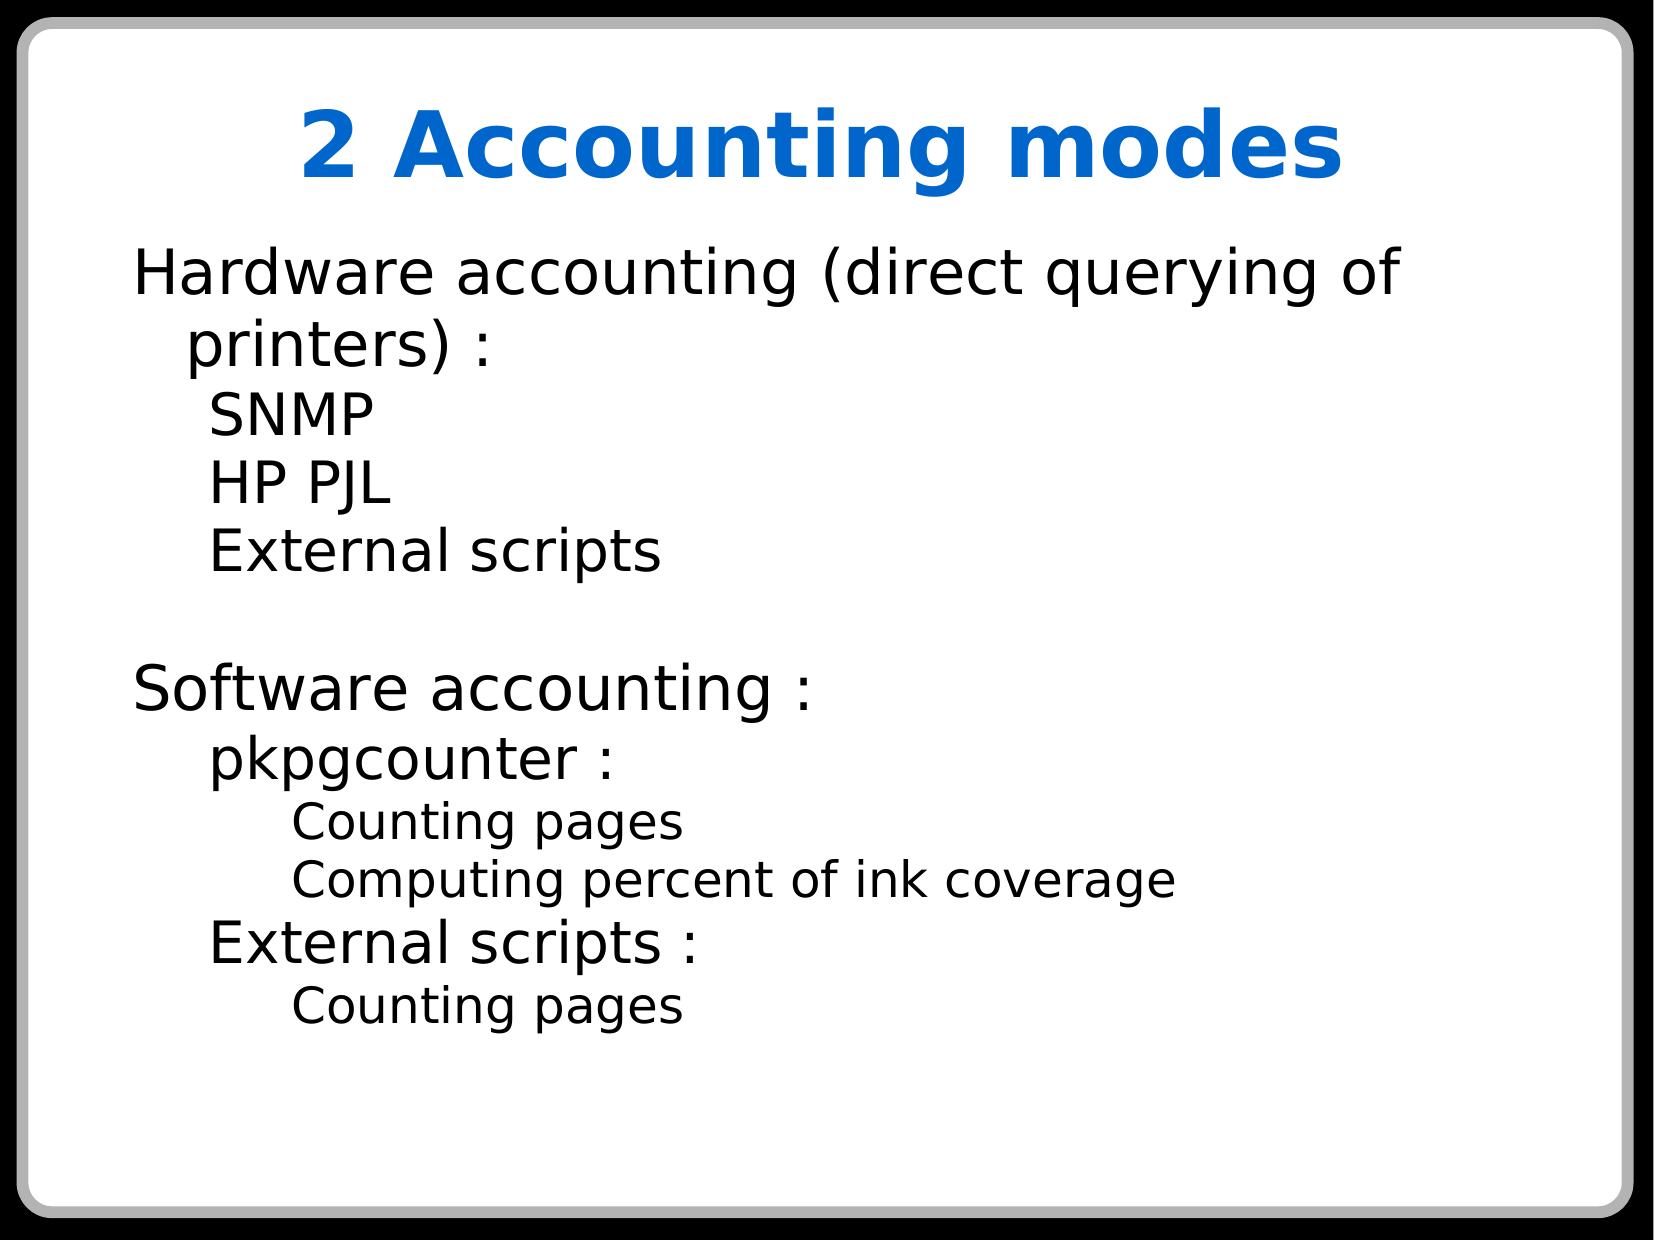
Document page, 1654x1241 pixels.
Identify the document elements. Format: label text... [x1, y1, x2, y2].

list Hardware accounting (direct querying of printers) : SNMP HP PJL External scripts Software accounting : pkpgcounter : Counting pages Computing percent of ink coverage External scripts : Counting pages [114, 236, 1536, 1036]
title 2 Accounting modes [67, 91, 1577, 199]
